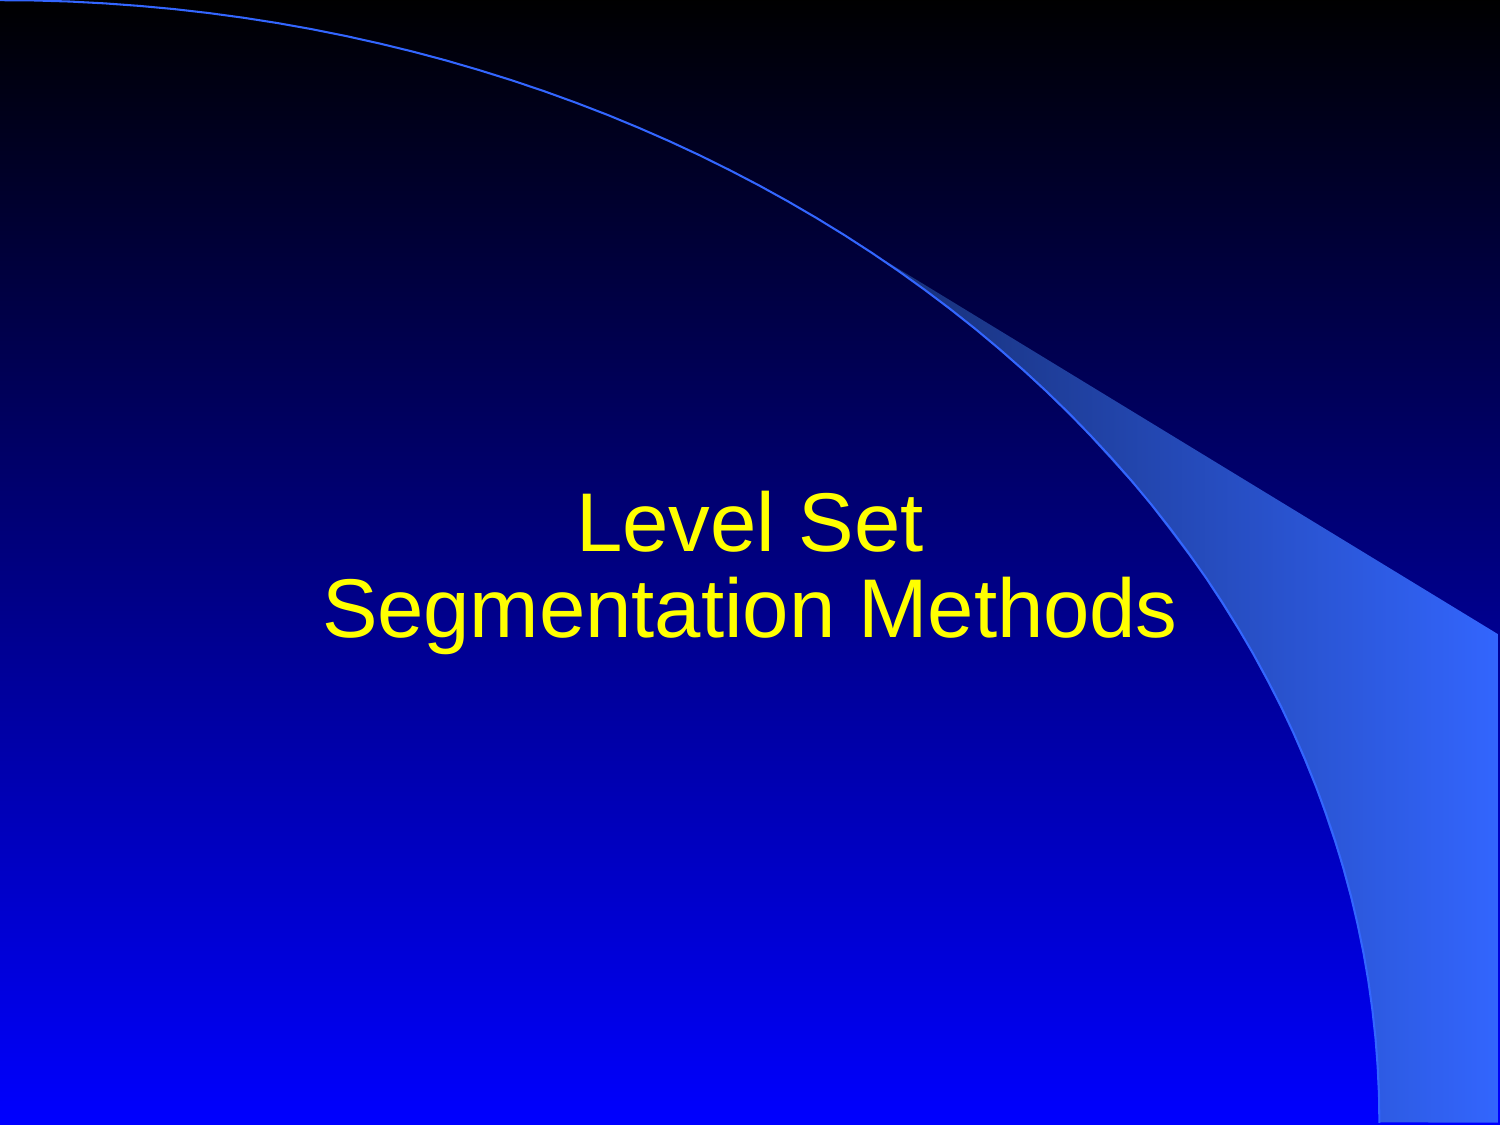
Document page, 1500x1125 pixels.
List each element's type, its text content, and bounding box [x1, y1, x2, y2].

title Level Set Segmentation Methods [112, 471, 1388, 667]
